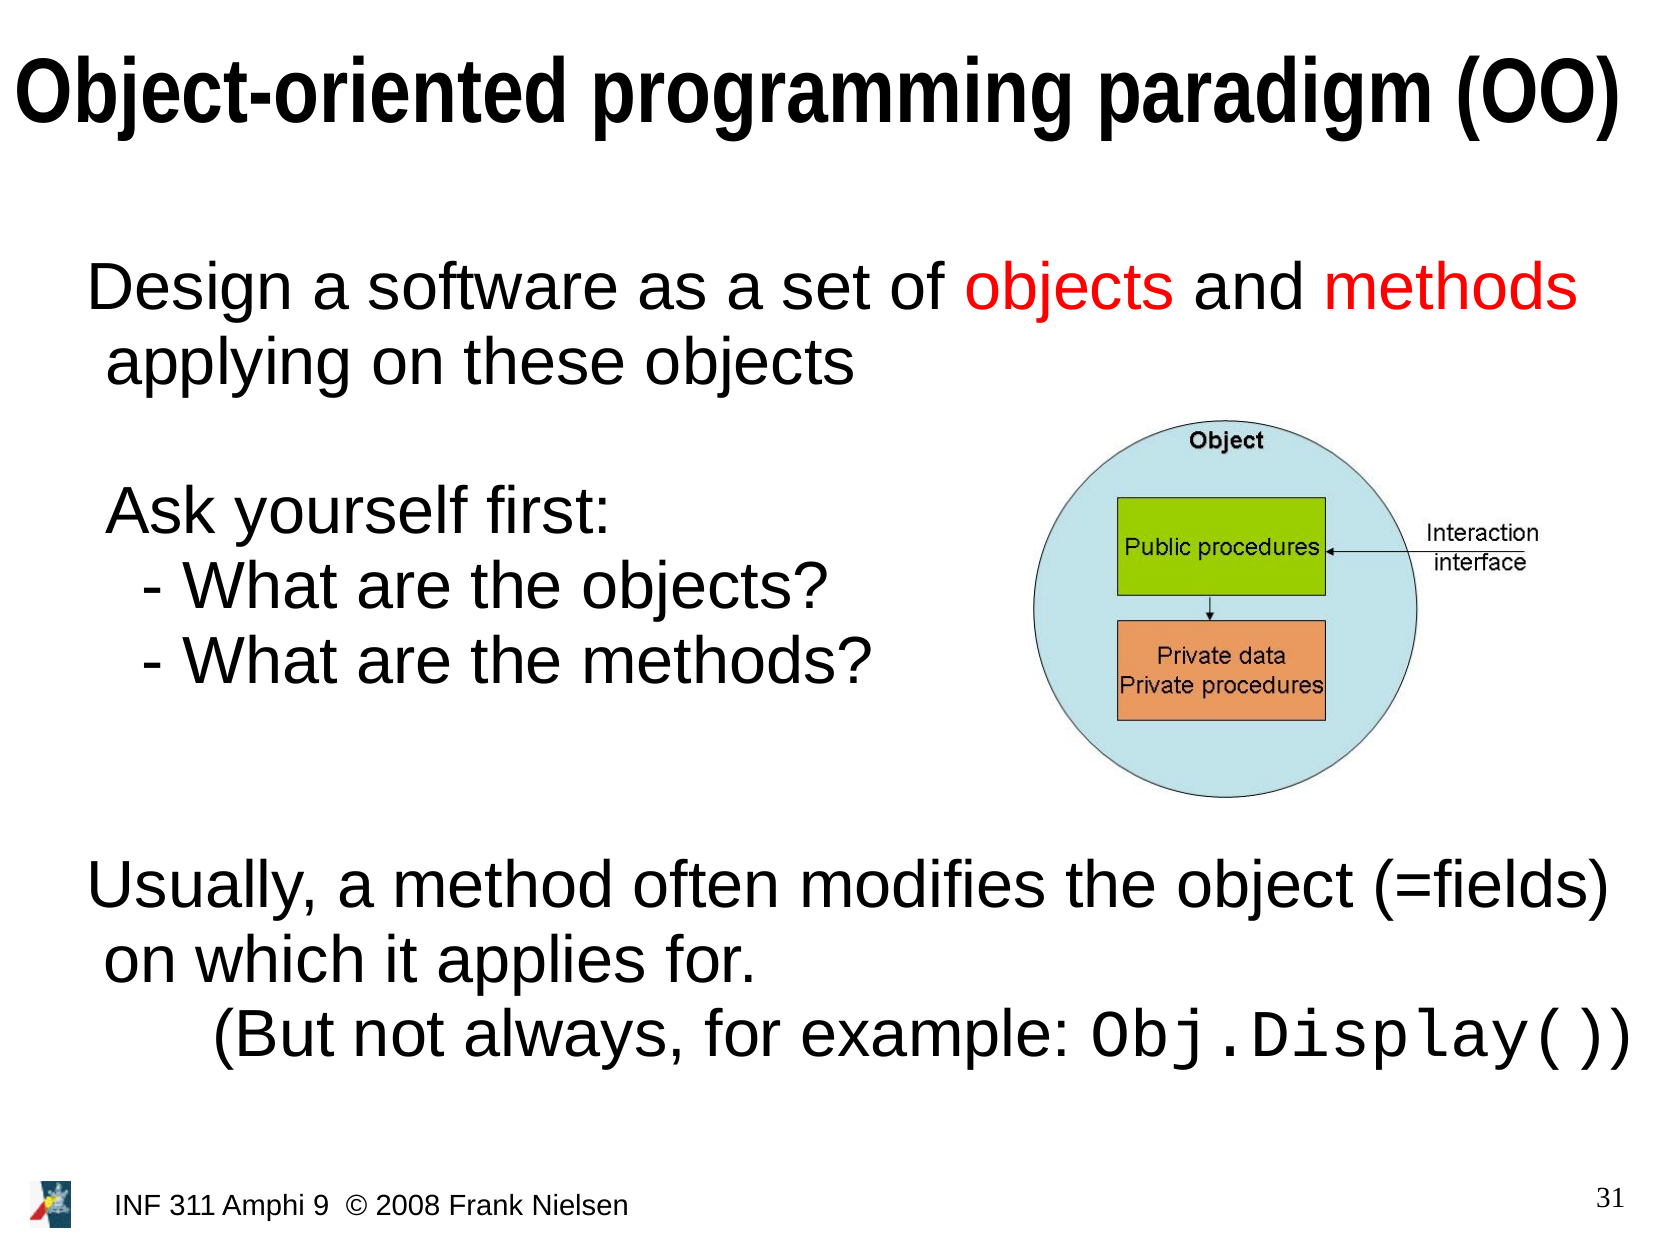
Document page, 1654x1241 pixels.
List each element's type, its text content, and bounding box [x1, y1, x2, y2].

text_box Design a software as a set of objects and methods applying on these objects Ask yourself first: - What are the objects? - What are the methods? Usually, a method often modifies the object (=fields) on which it applies for. (But not always, for example: Obj.Display()) [53, 241, 1651, 1085]
text_box Object-oriented programming paradigm (OO) [0, 29, 1640, 150]
picture [1033, 420, 1550, 798]
picture [29, 1181, 71, 1228]
